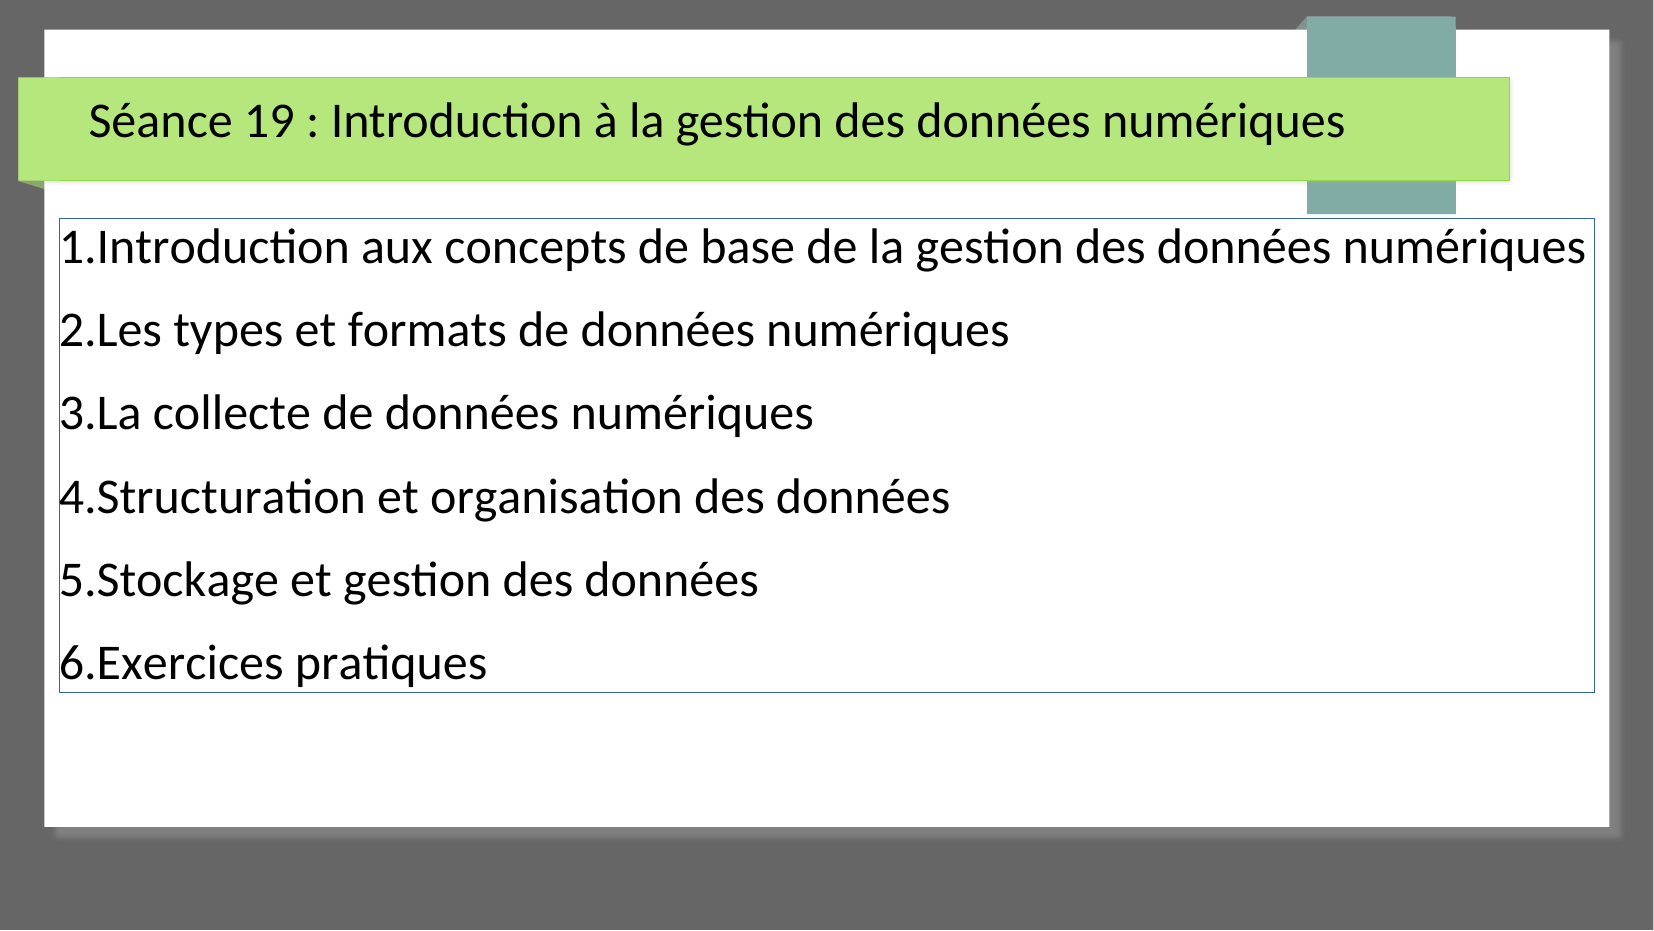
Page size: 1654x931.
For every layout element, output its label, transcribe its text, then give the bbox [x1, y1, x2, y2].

text_box Introduction aux concepts de base de la gestion des données numériques Les types et formats de données numériques La collecte de données numériques Structuration et organisation des données Stockage et gestion des données Exercices pratiques [59, 218, 1595, 693]
title Séance 19 : Introduction à la gestion des données numériques [88, 73, 1506, 178]
